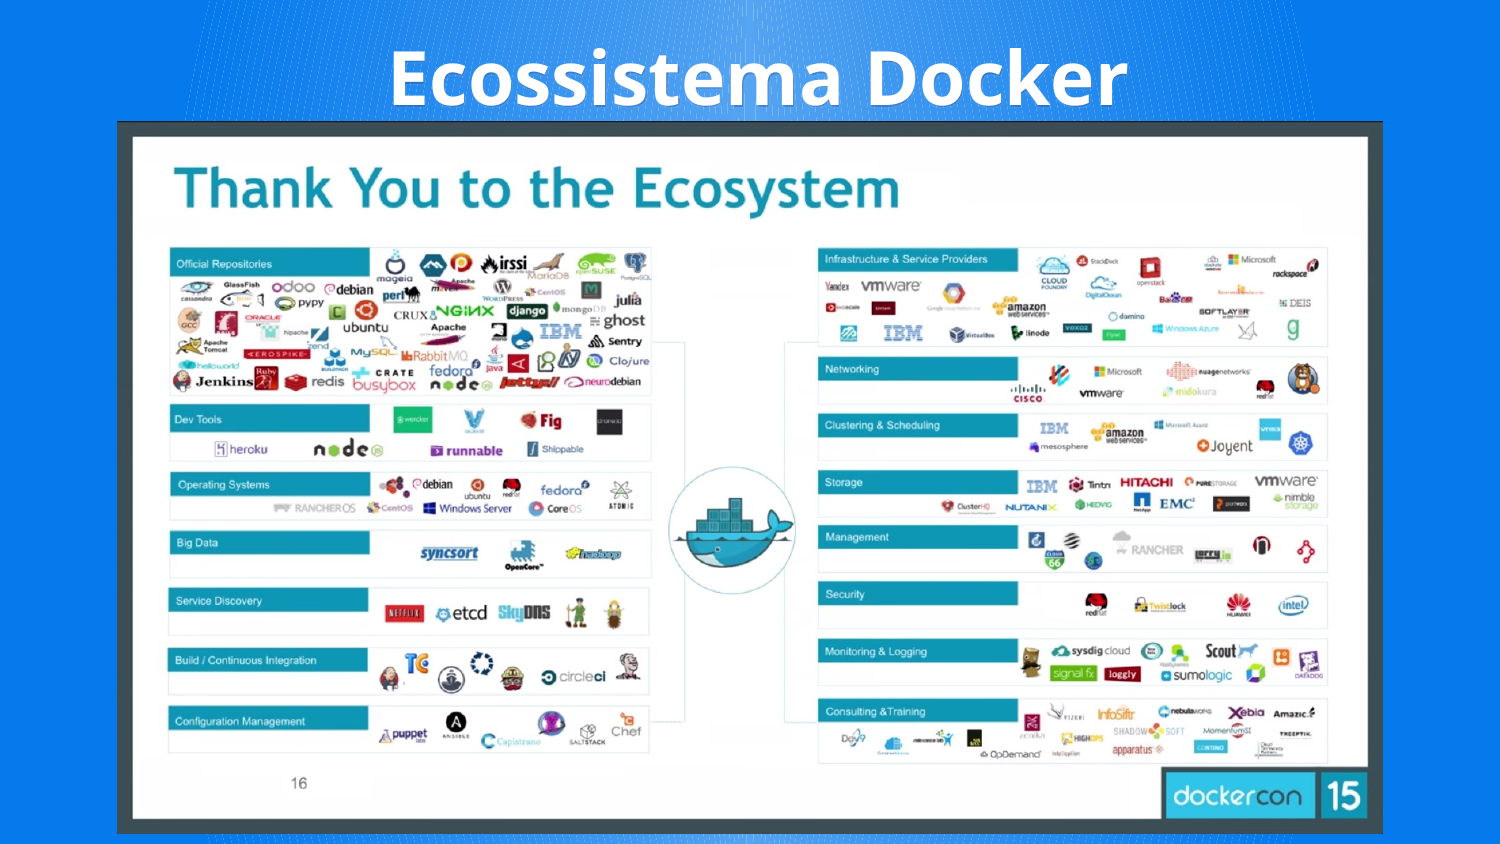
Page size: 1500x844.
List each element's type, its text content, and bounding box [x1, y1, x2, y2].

title Ecossistema Docker [129, 15, 1389, 142]
picture [117, 121, 1383, 834]
